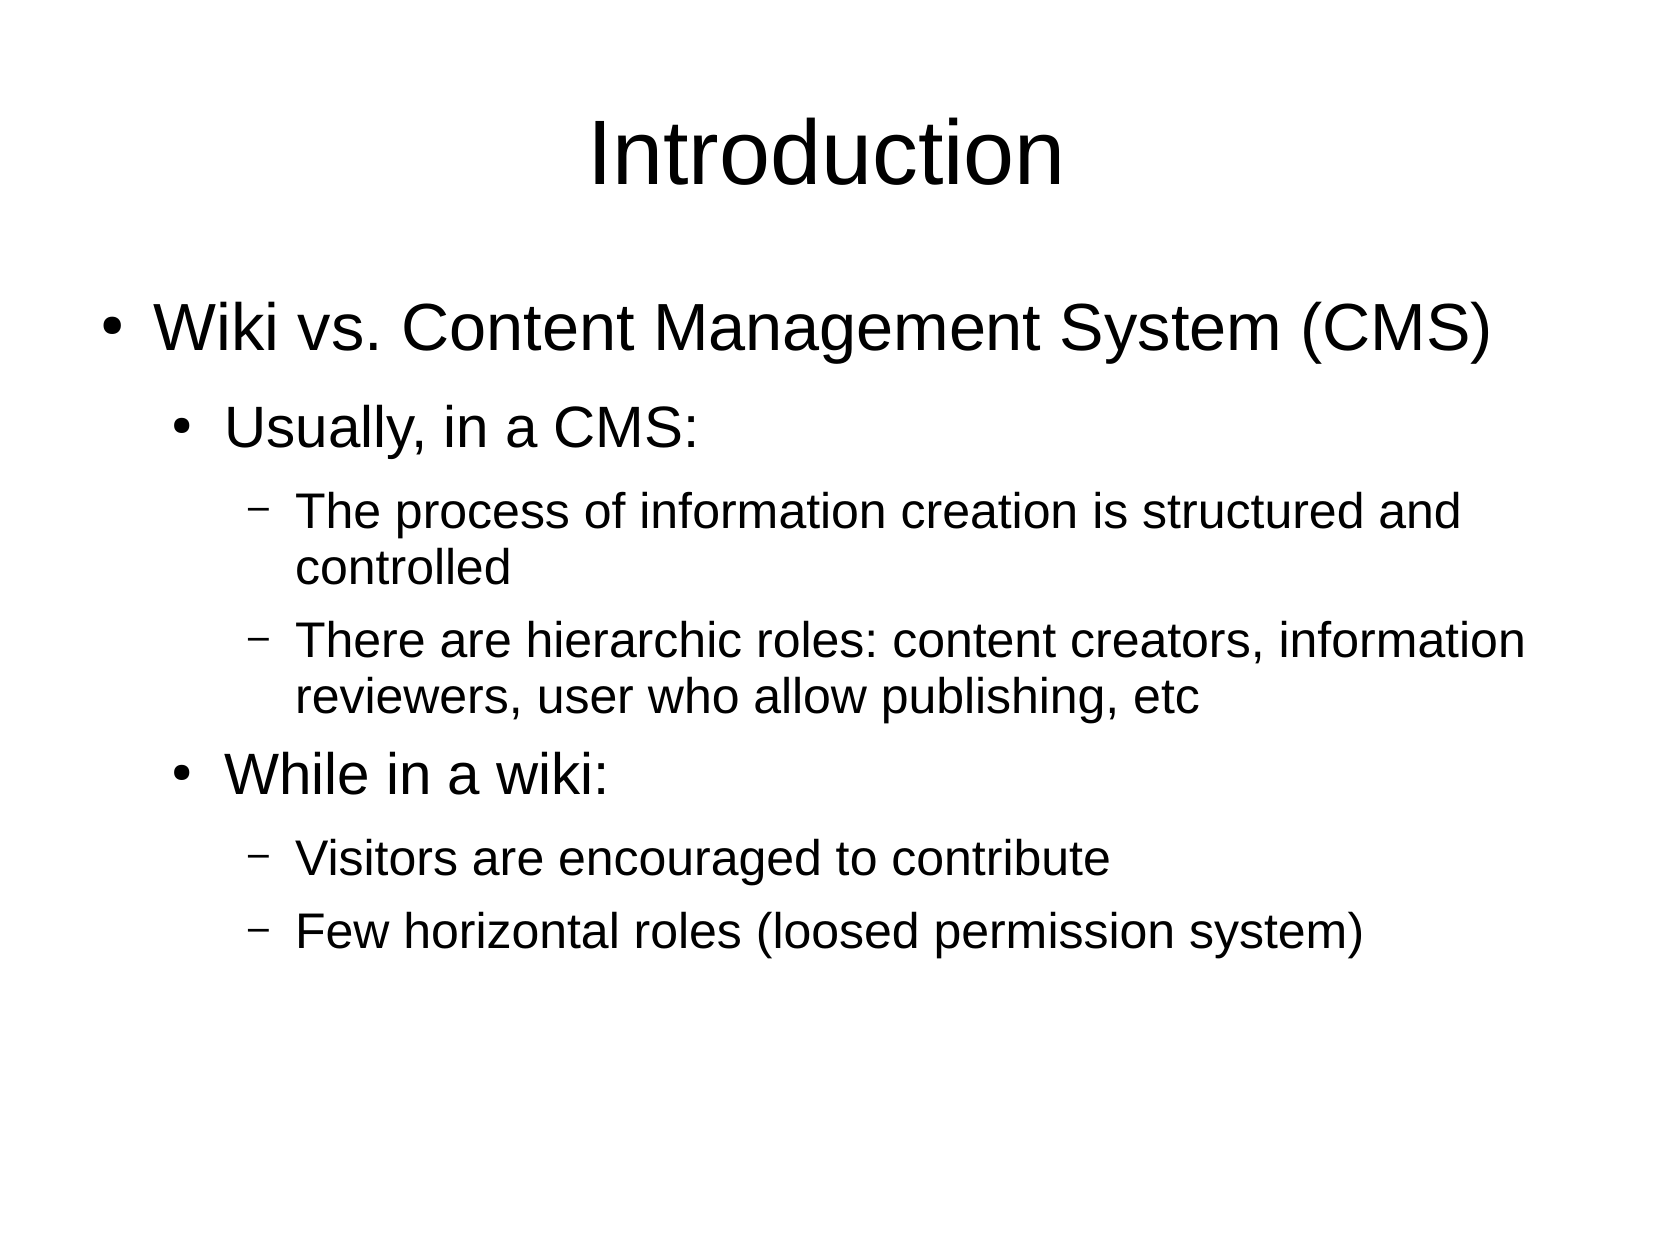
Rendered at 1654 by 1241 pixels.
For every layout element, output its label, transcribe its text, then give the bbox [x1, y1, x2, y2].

list Wiki vs. Content Management System (CMS) Usually, in a CMS: The process of information creation is structured and controlled There are hierarchic roles: content creators, information reviewers, user who allow publishing, etc While in a wiki: Visitors are encouraged to contribute Few horizontal roles (loosed permission system) [82, 290, 1571, 1109]
title Introduction [82, 49, 1571, 257]
